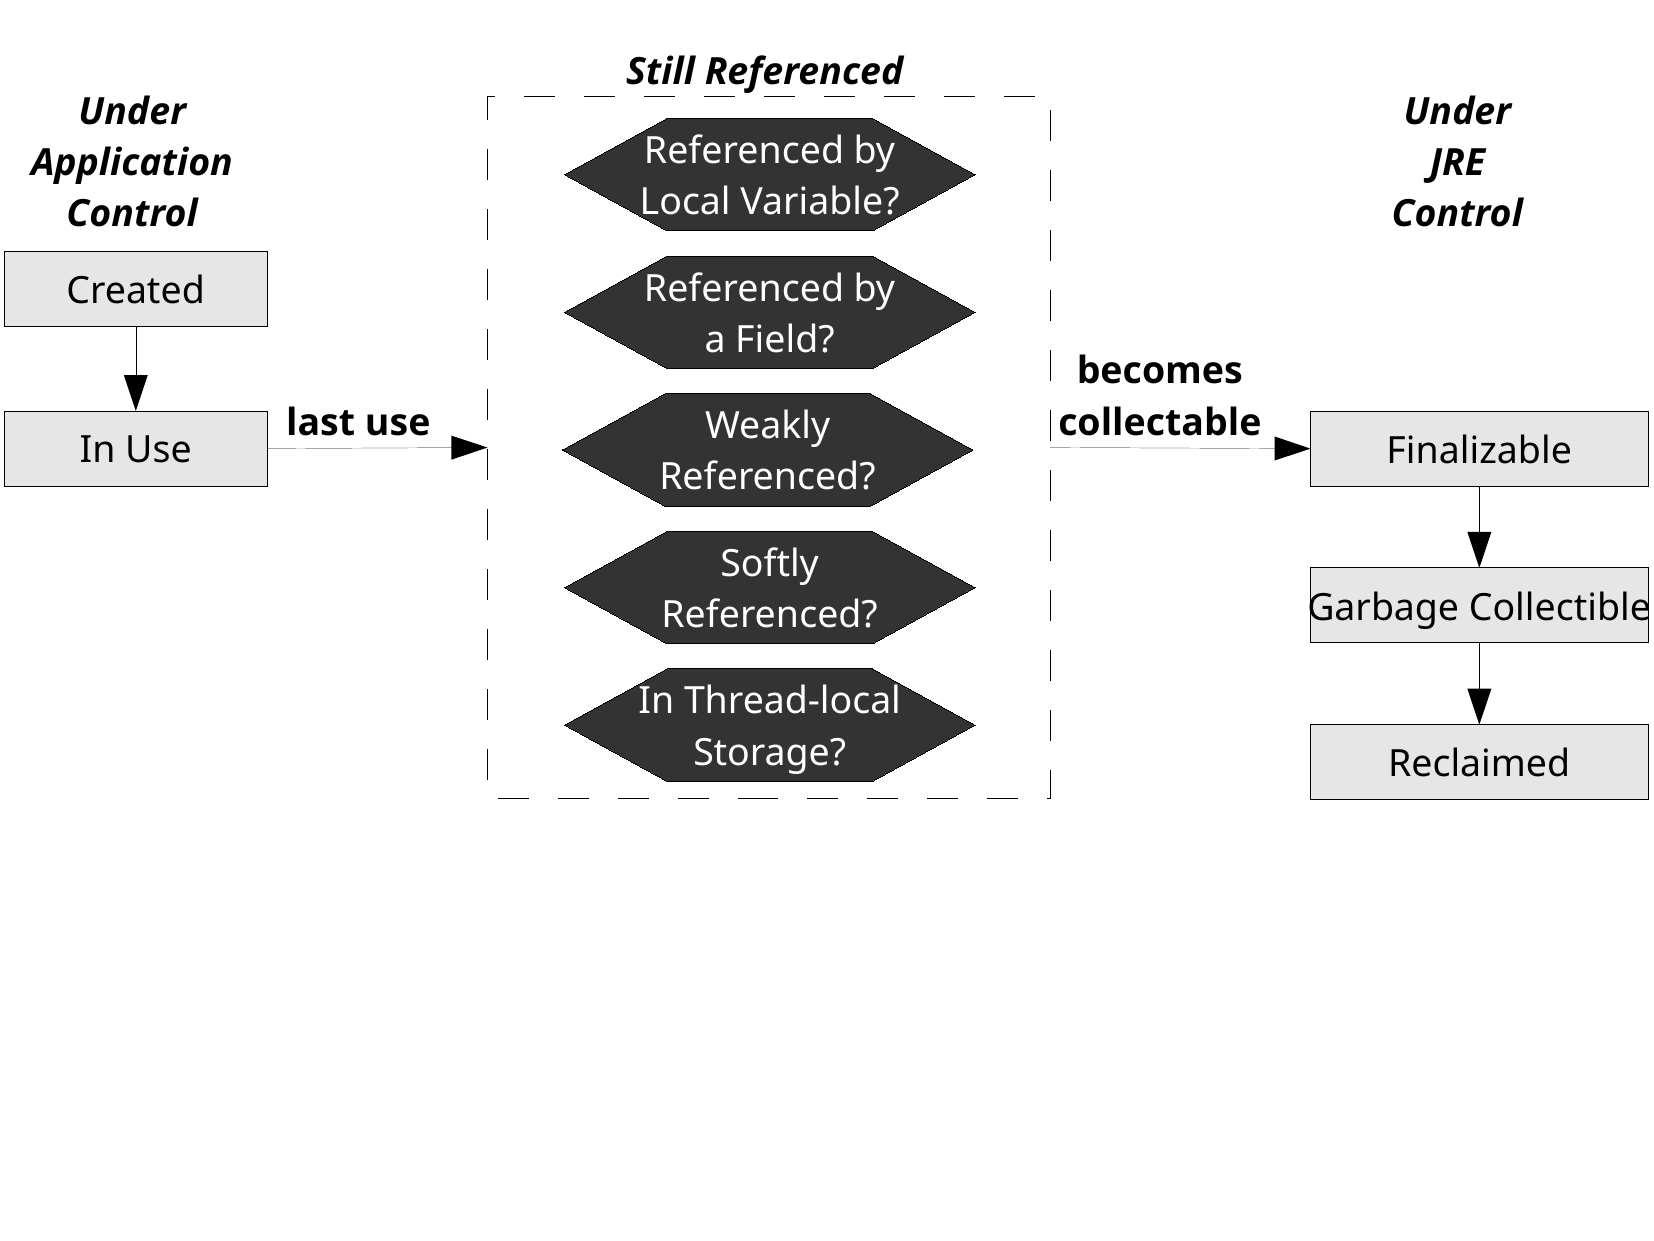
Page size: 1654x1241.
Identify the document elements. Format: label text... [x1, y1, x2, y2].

text_box Referenced by Local Variable? [564, 118, 976, 231]
text_box Weakly Referenced? [562, 393, 973, 507]
text_box Under Application Control [16, 77, 256, 222]
text_box Referenced by a Field? [564, 256, 976, 369]
text_box In Use [4, 411, 268, 487]
text_box Softly Referenced? [564, 531, 976, 644]
text_box Reclaimed [1310, 724, 1649, 800]
text_box In Thread-local Storage? [564, 668, 976, 782]
text_box Still Referenced [611, 37, 927, 96]
text_box Created [4, 251, 268, 327]
text_box Under JRE Control [1376, 77, 1543, 222]
text_box Garbage Collectible [1310, 567, 1649, 643]
text_box Finalizable [1310, 411, 1649, 487]
